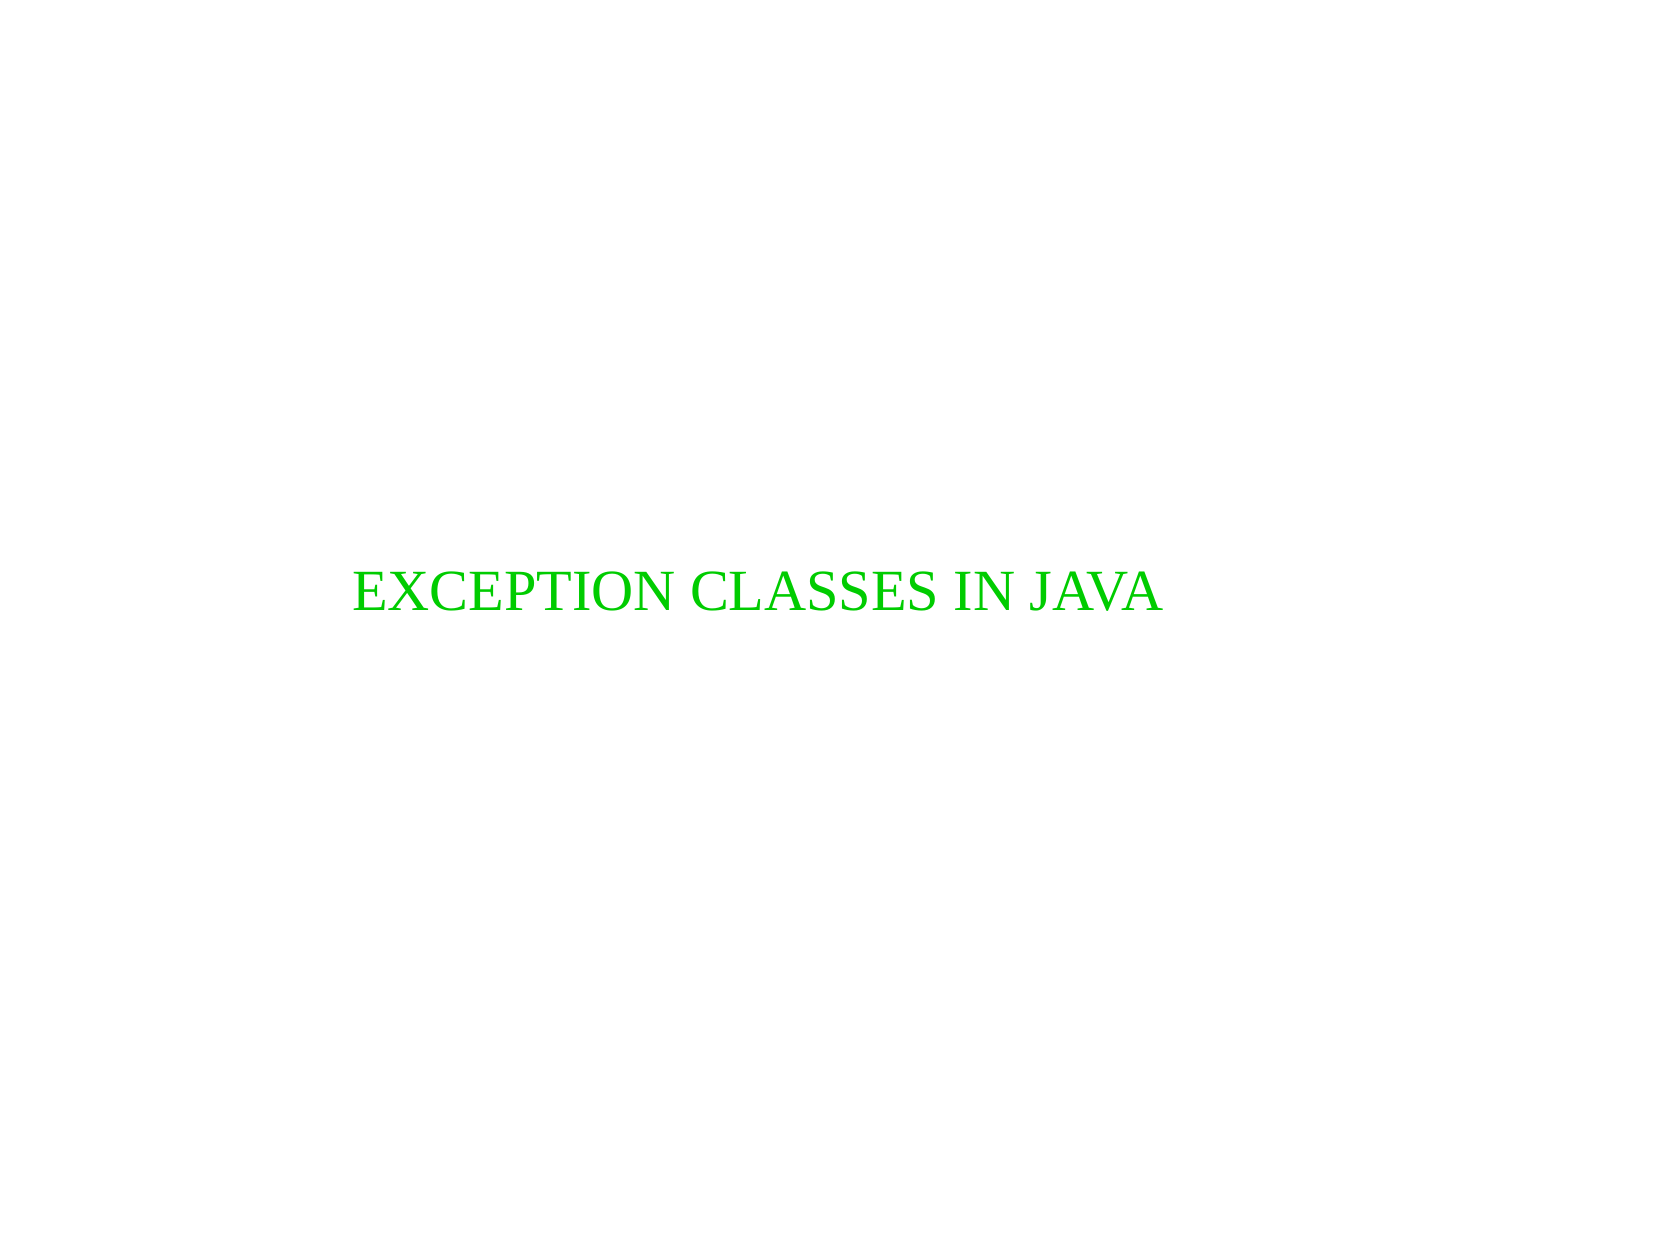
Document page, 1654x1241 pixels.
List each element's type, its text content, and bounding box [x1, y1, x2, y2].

text_box EXCEPTION CLASSES IN JAVA [236, 531, 1329, 650]
